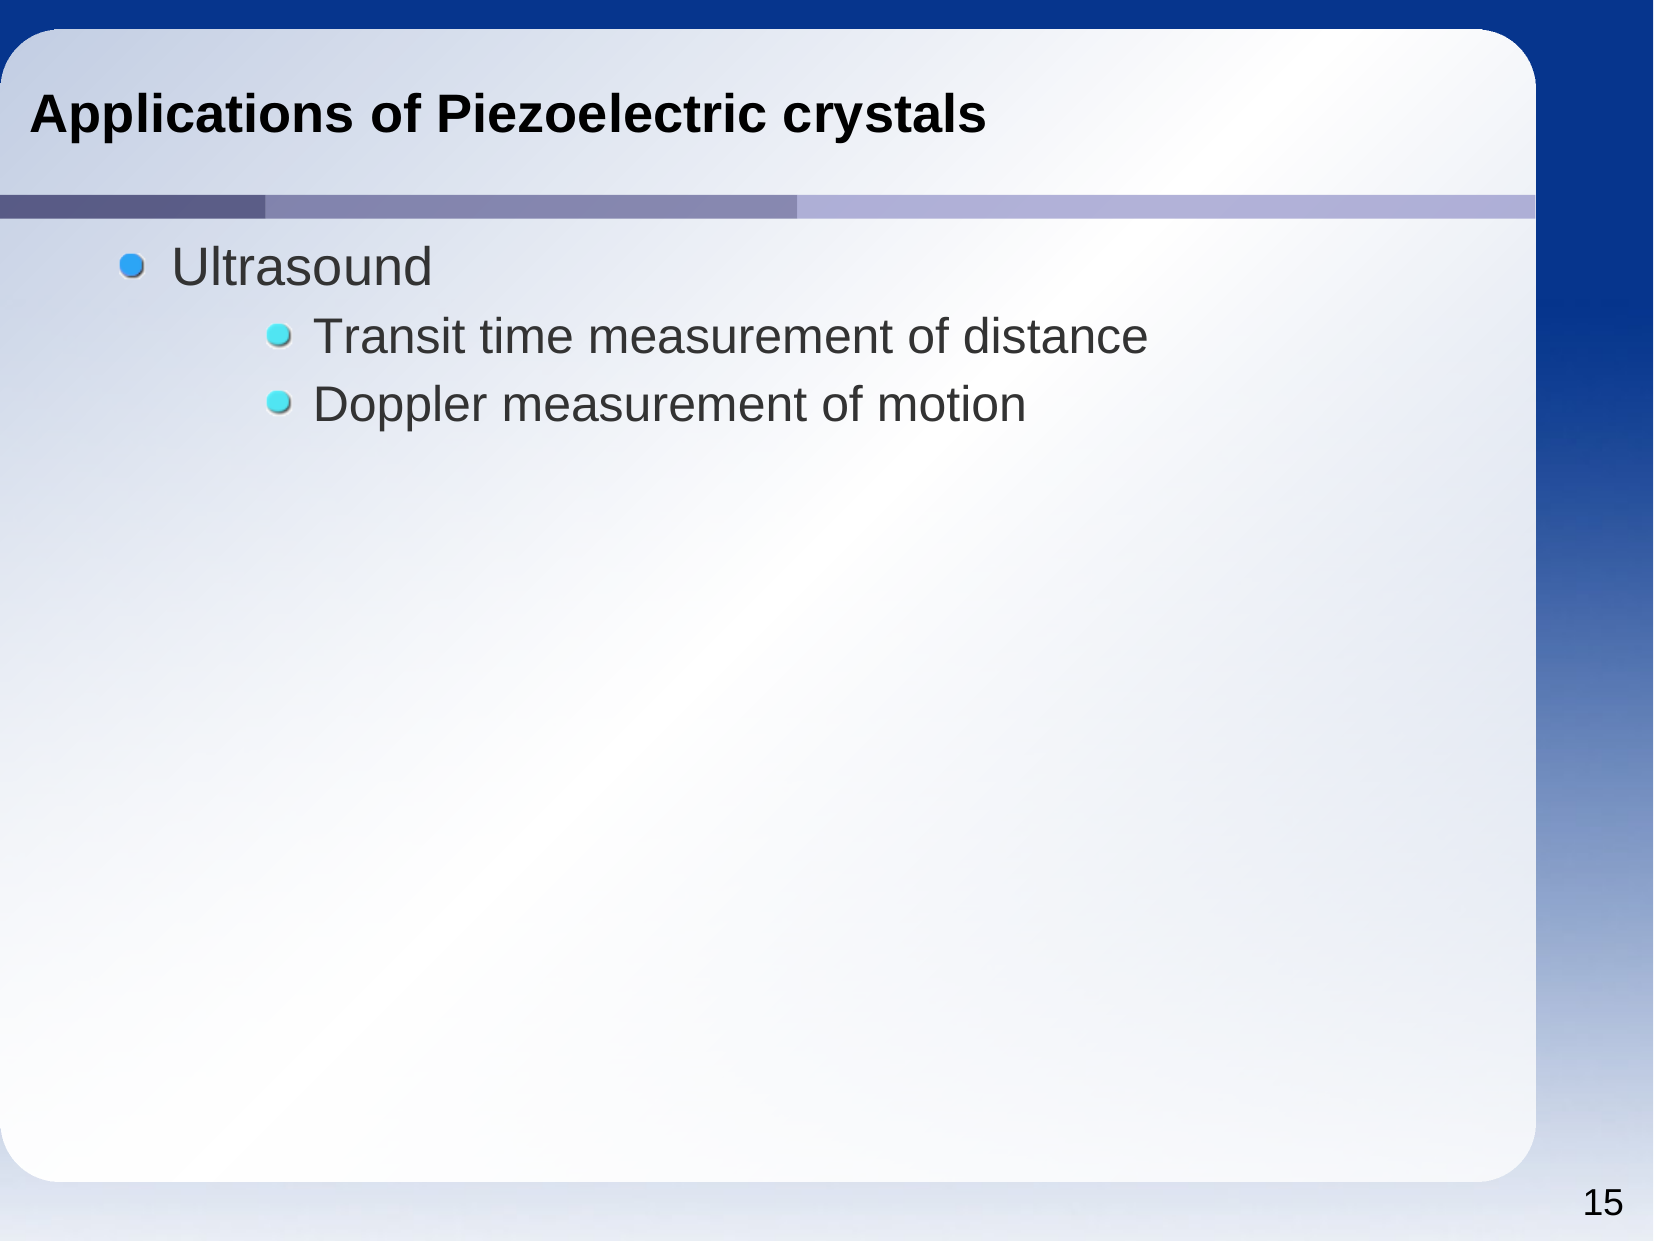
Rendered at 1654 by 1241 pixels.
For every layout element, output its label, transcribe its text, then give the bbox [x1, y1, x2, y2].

title Applications of Piezoelectric crystals [29, 49, 1506, 178]
picture [0, 0, 1654, 1241]
list Ultrasound Transit time measurement of distance Doppler measurement of motion [29, 236, 1506, 1152]
